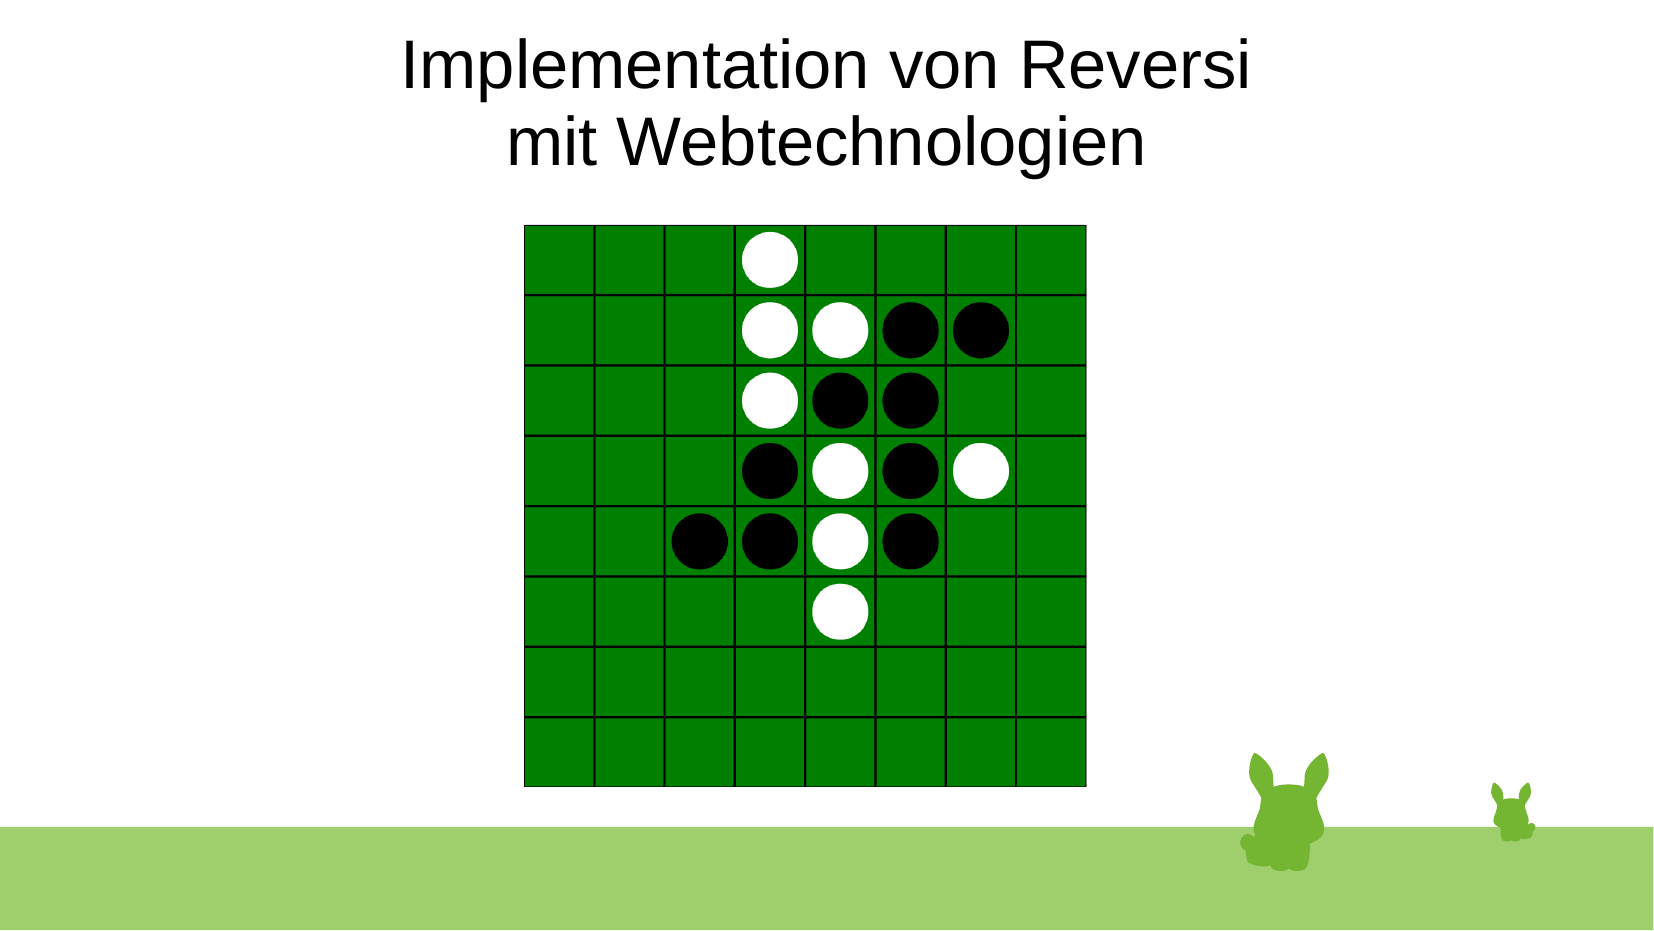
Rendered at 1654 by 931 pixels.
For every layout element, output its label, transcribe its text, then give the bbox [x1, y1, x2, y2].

picture [522, 224, 1088, 788]
title Implementation von Reversi mit Webtechnologien [88, 26, 1565, 181]
